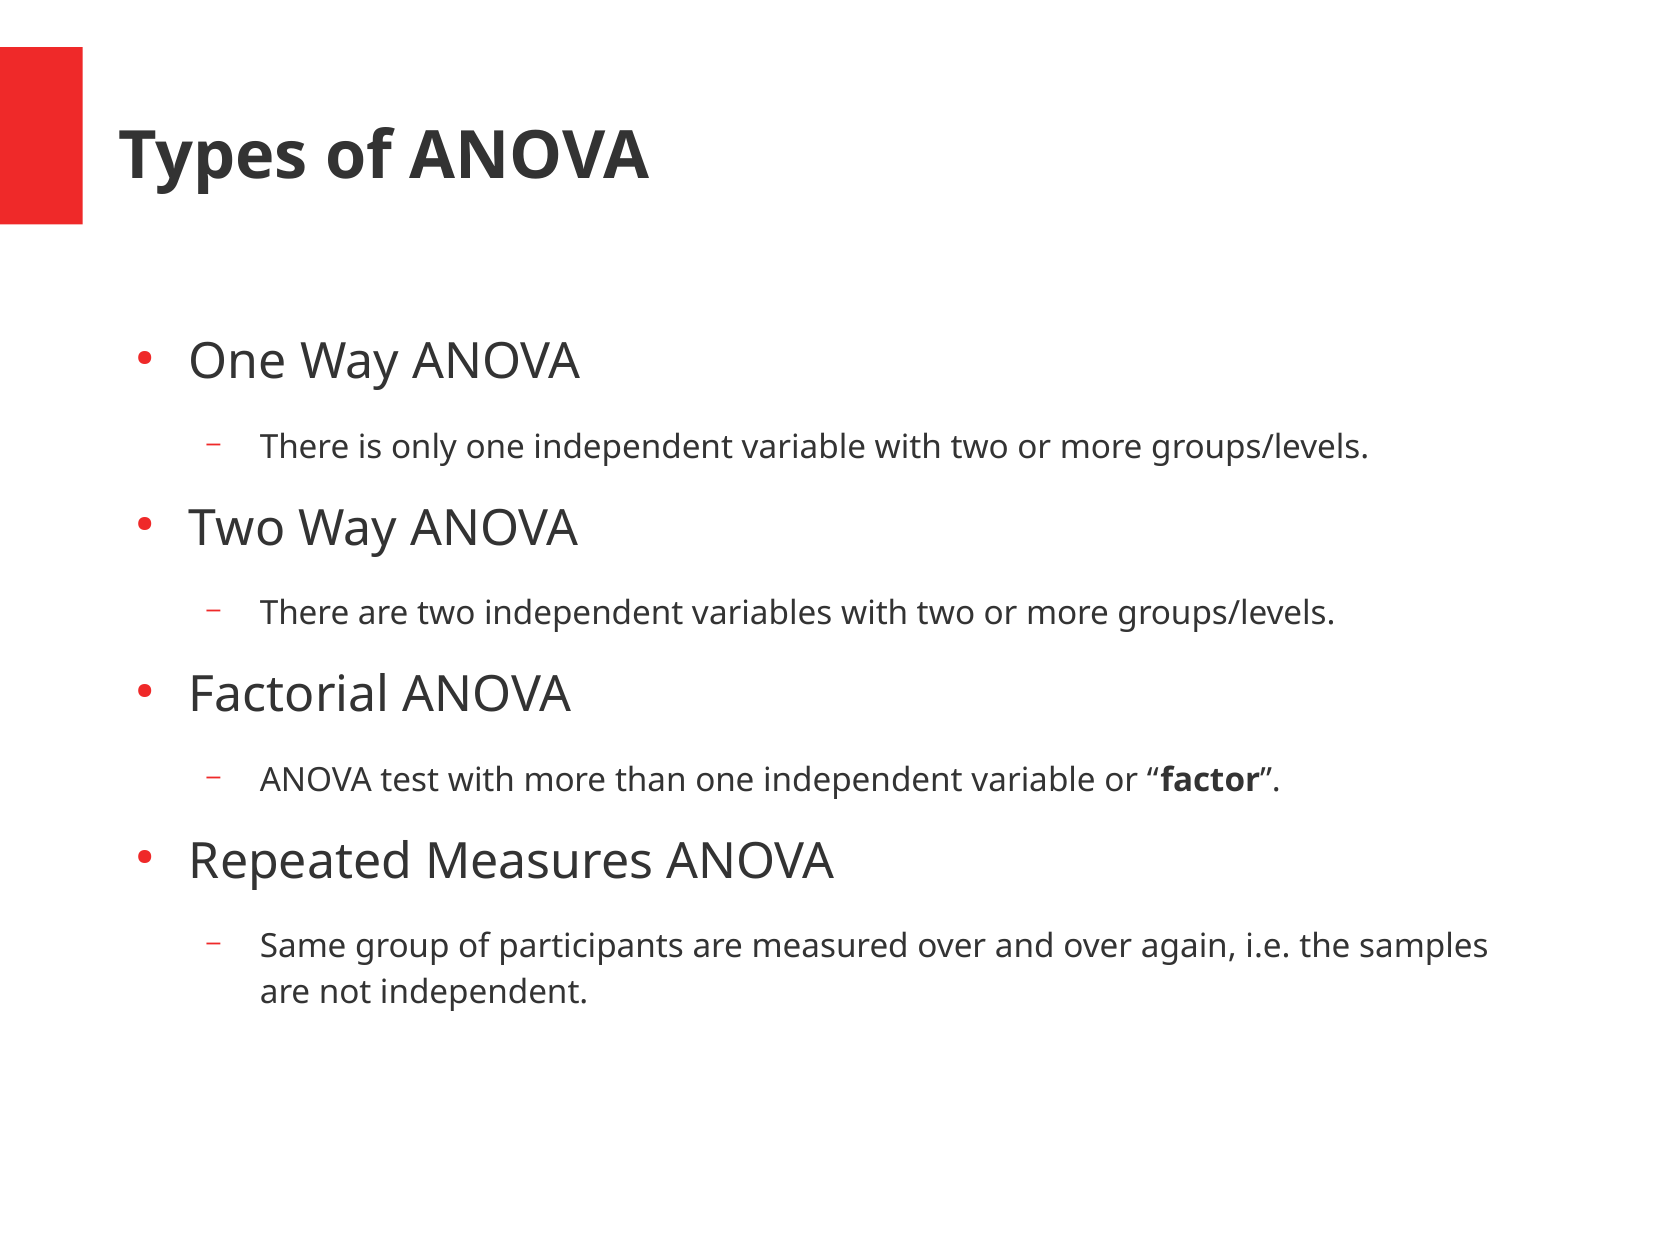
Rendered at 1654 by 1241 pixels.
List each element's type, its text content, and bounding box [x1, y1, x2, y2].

title Types of ANOVA [118, 49, 1571, 257]
list One Way ANOVA There is only one independent variable with two or more groups/levels. Two Way ANOVA There are two independent variables with two or more groups/levels. Factorial ANOVA ANOVA test with more than one independent variable or “factor”. Repeated Measures ANOVA Same group of participants are measured over and over again, i.e. the samples are not independent. [118, 324, 1536, 1074]
